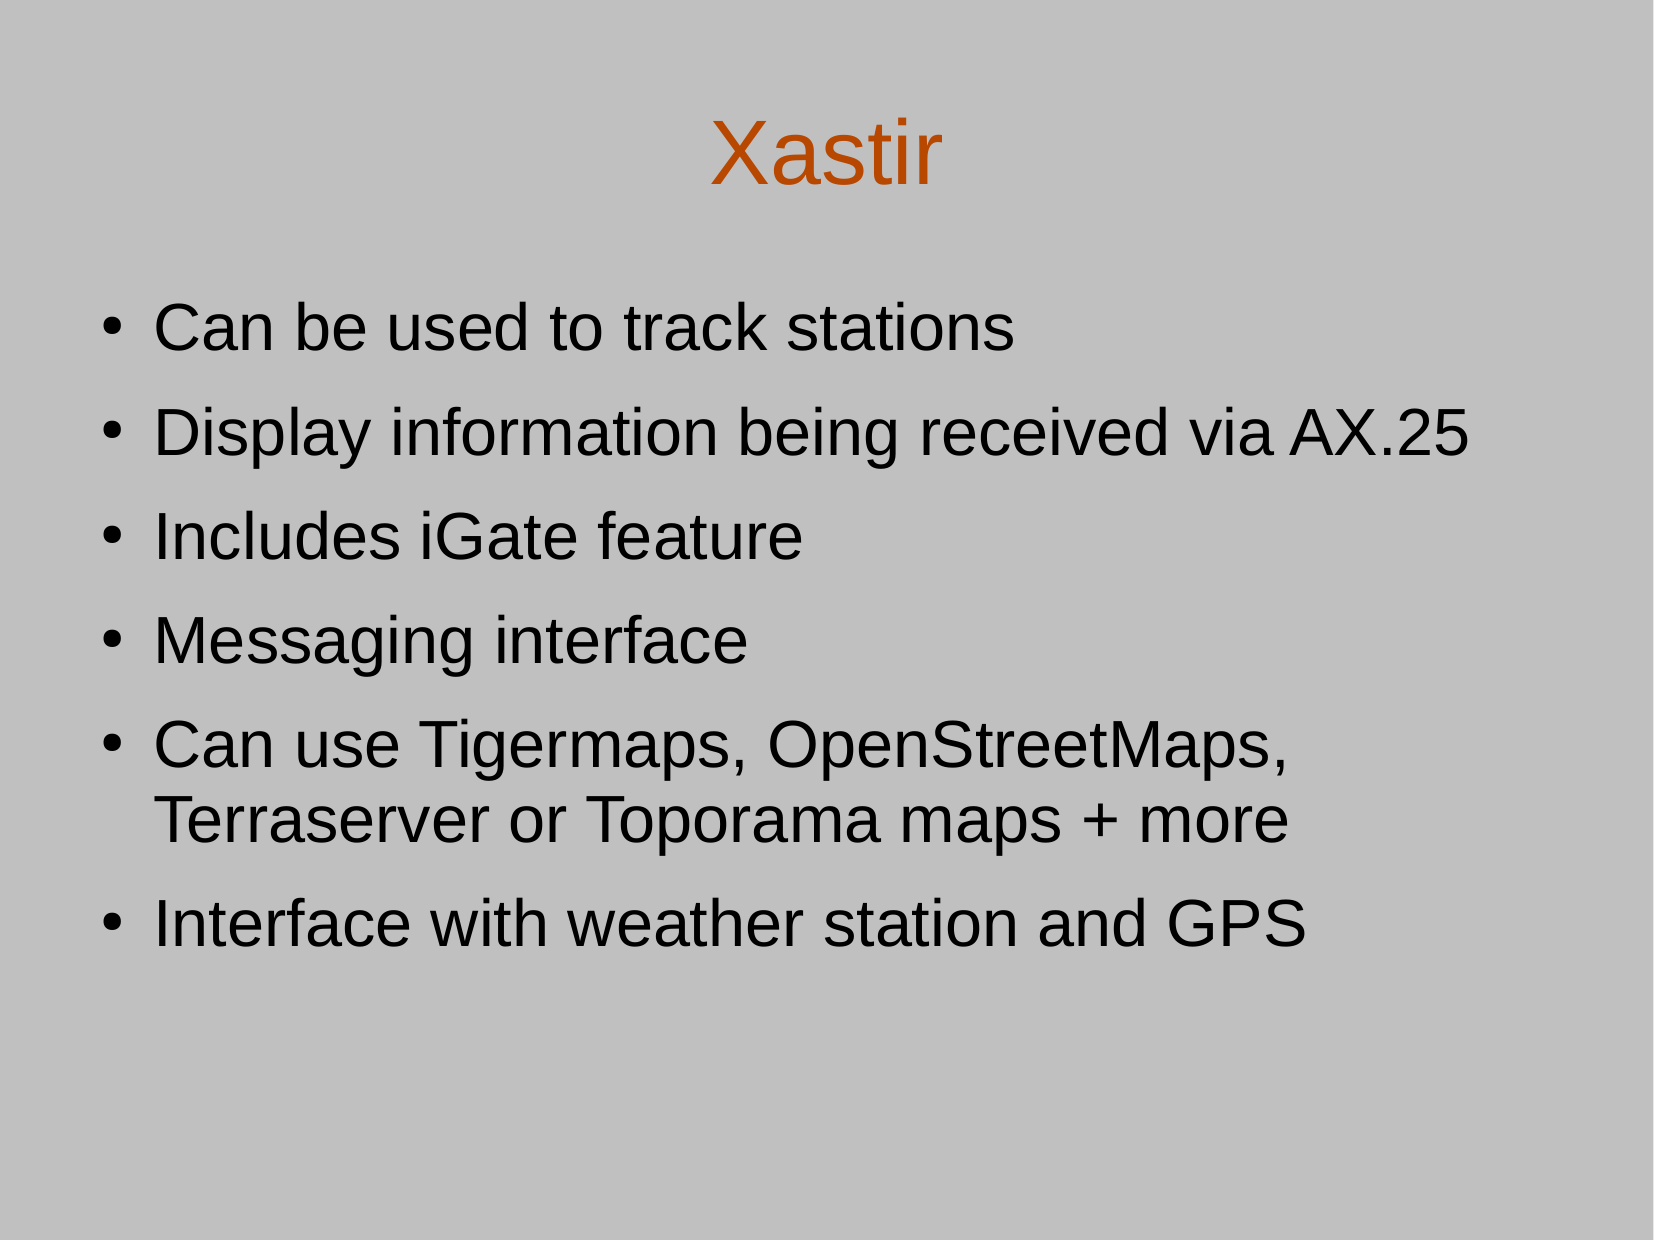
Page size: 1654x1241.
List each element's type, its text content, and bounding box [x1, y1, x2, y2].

title Xastir [82, 49, 1571, 257]
list Can be used to track stations Display information being received via AX.25 Includes iGate feature Messaging interface Can use Tigermaps, OpenStreetMaps, Terraserver or Toporama maps + more Interface with weather station and GPS [82, 290, 1538, 1010]
